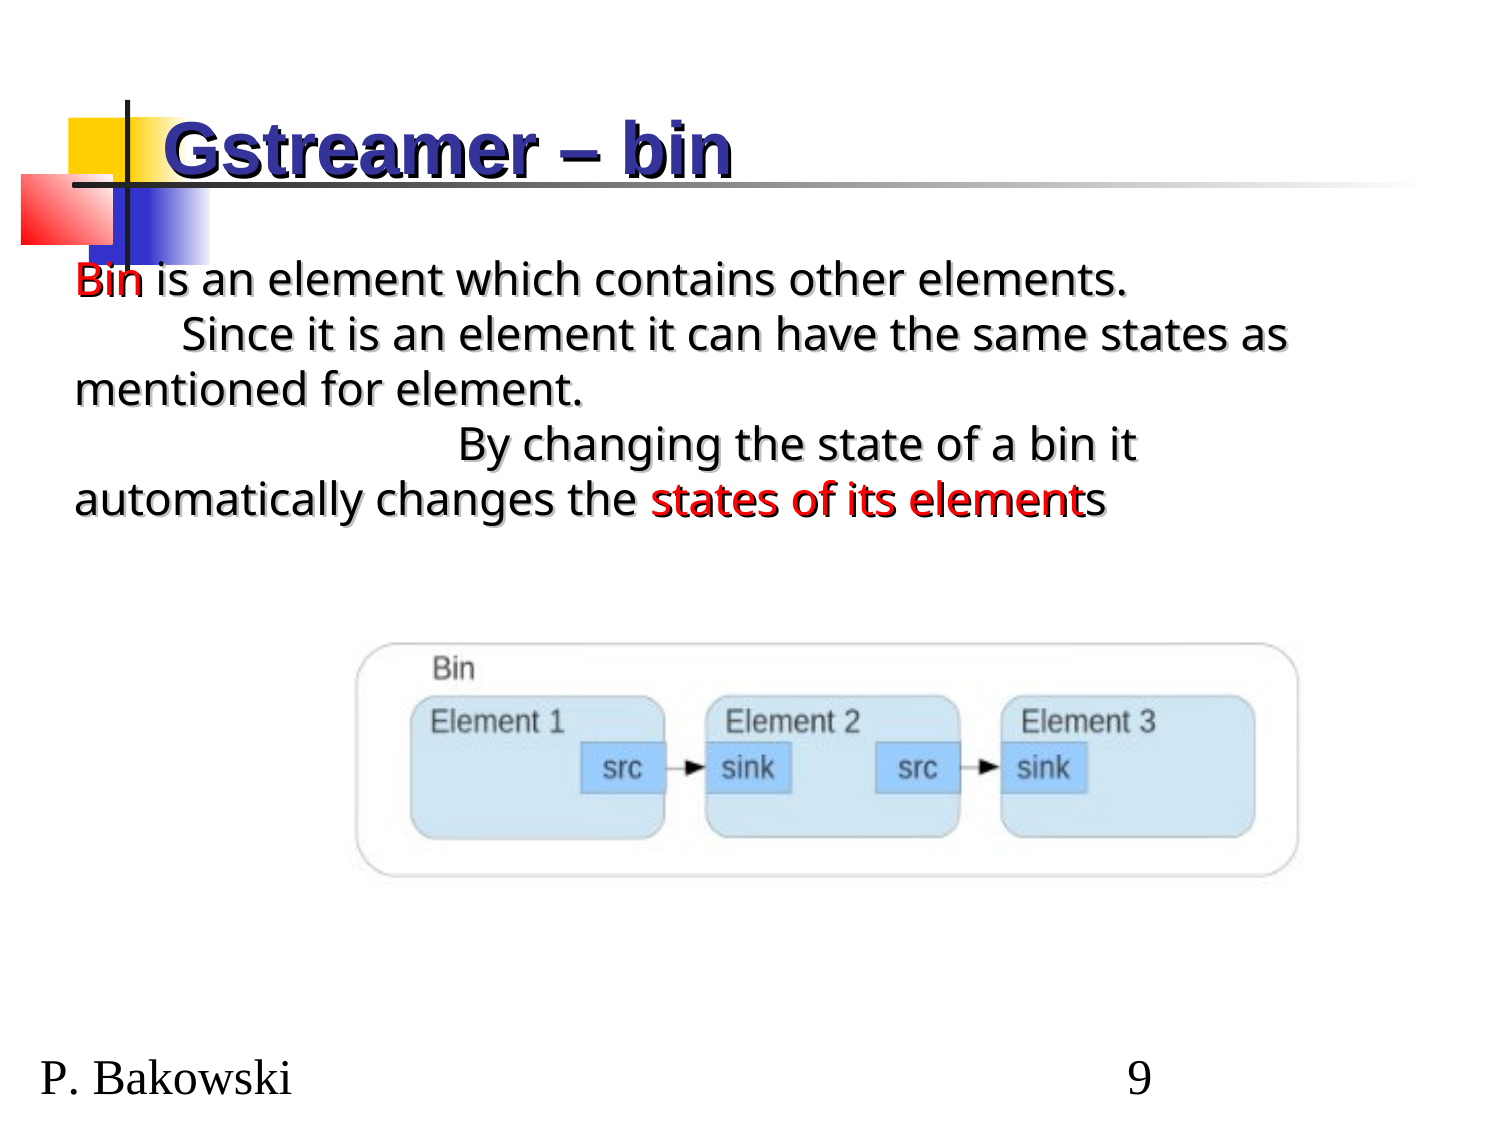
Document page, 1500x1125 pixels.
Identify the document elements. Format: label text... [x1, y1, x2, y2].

picture [318, 608, 1359, 898]
title Gstreamer – bin [147, 92, 1394, 213]
text_box Bin is an element which contains other elements. Since it is an element it can have the same states as mentioned for element. By changing the state of a bin it automatically changes the states of its elements [59, 242, 1406, 603]
